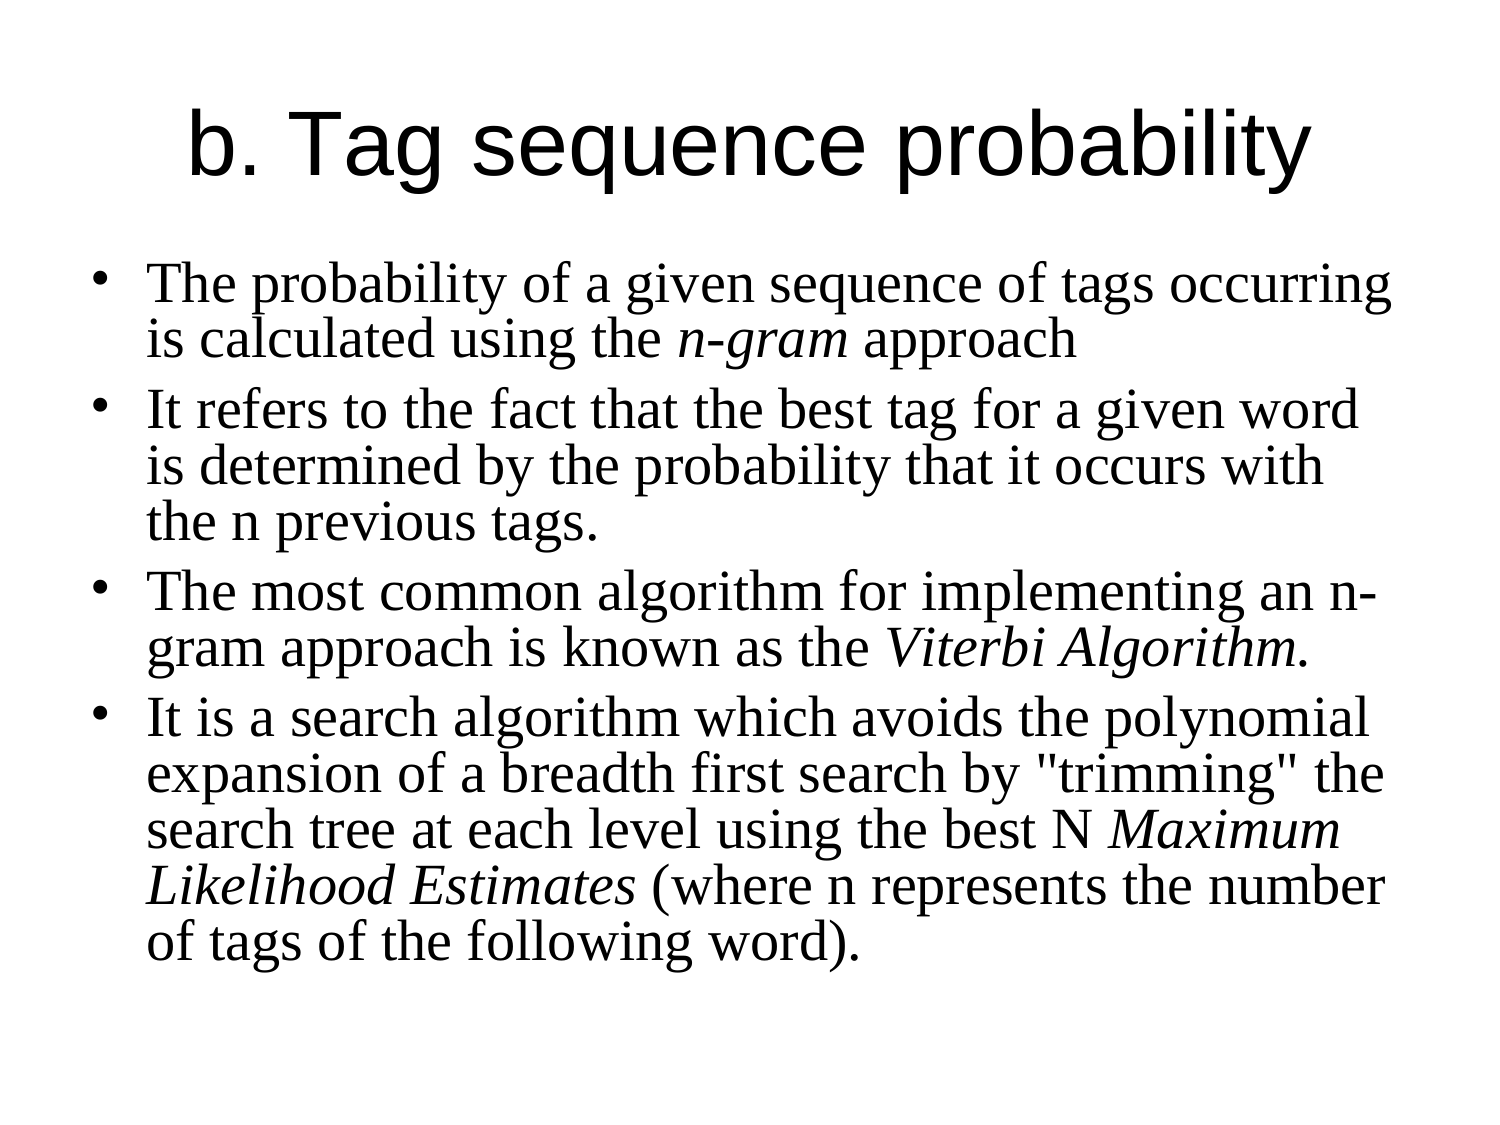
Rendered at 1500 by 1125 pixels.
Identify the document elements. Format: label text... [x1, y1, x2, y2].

title b. Tag sequence probability [75, 45, 1426, 233]
list The probability of a given sequence of tags occurring is calculated using the n-gram approach It refers to the fact that the best tag for a given word is determined by the probability that it occurs with the n previous tags. The most common algorithm for implementing an n-gram approach is known as the Viterbi Algorithm. It is a search algorithm which avoids the polynomial expansion of a breadth first search by "trimming" the search tree at each level using the best N Maximum Likelihood Estimates (where n represents the number of tags of the following word). [75, 249, 1426, 1063]
